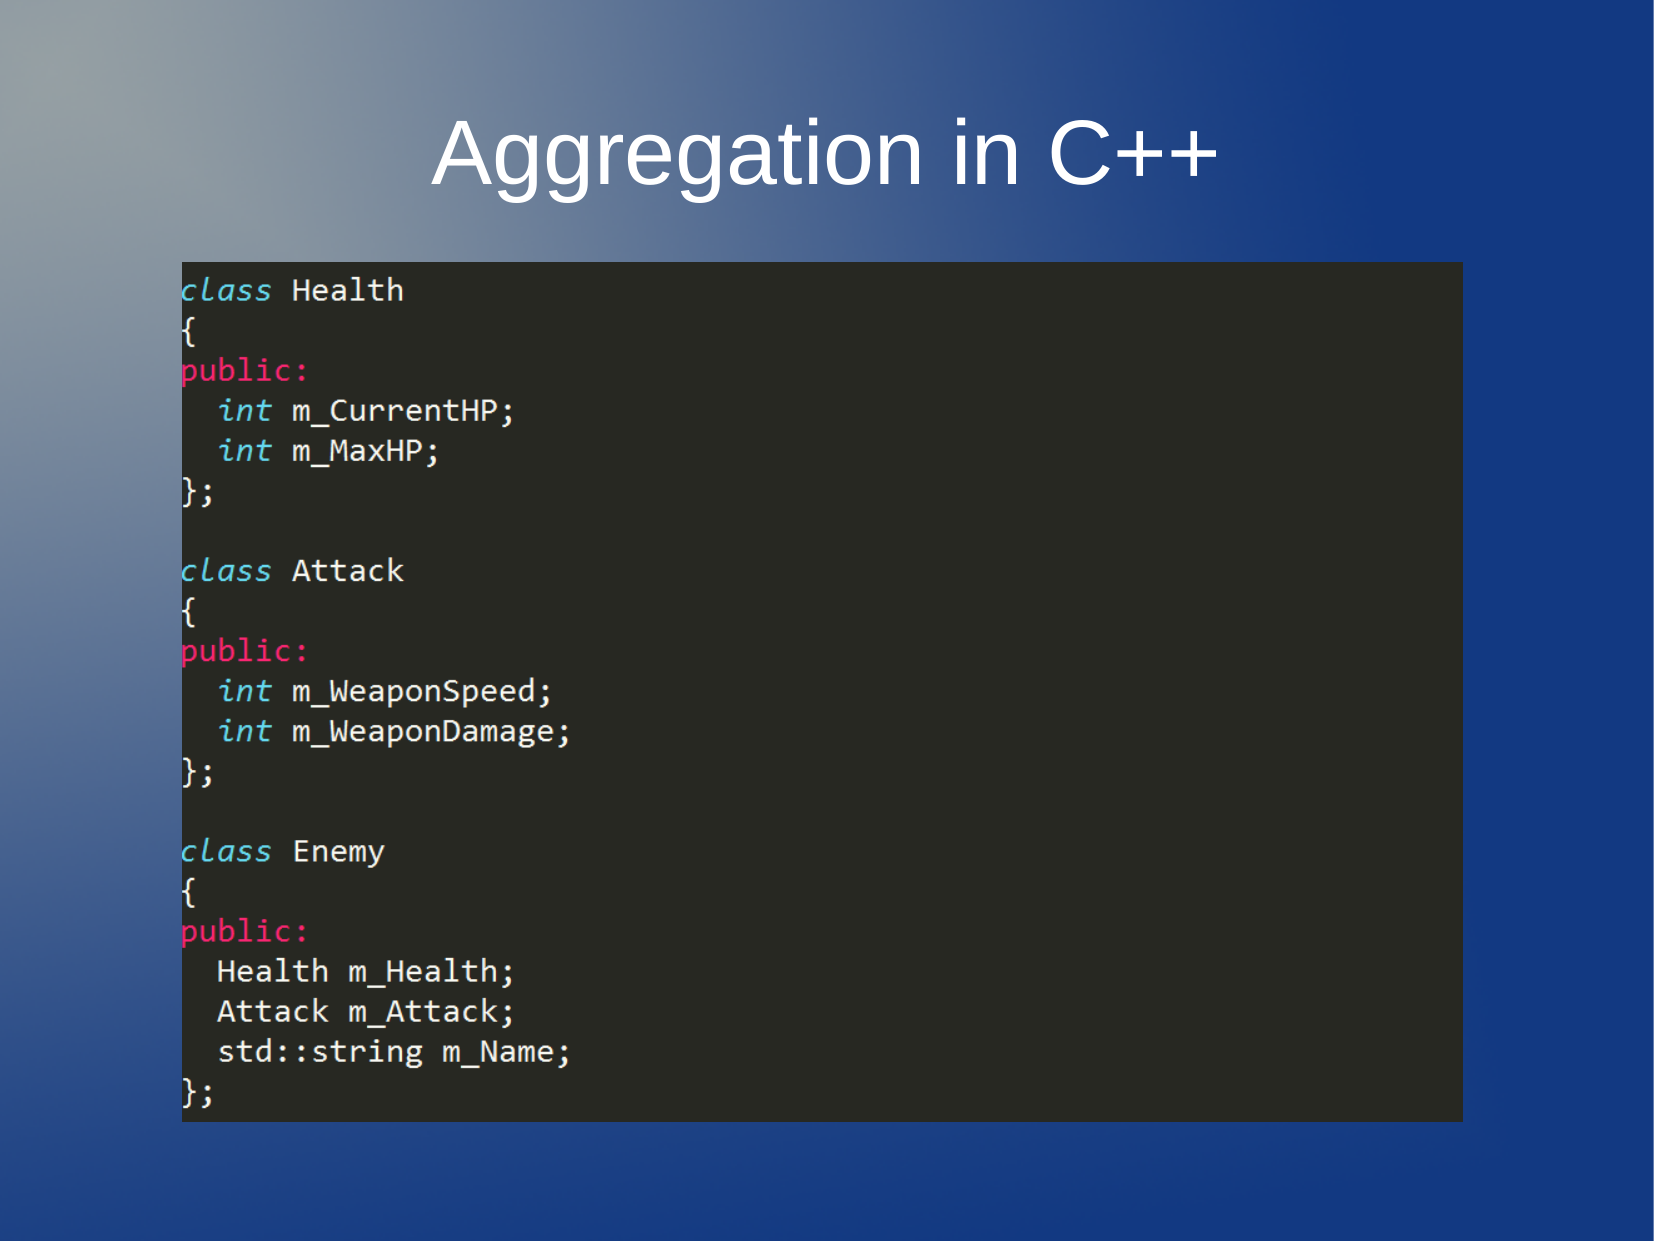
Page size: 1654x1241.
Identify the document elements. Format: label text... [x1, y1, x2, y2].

picture [0, 0, 1654, 1241]
title Aggregation in C++ [82, 49, 1571, 257]
